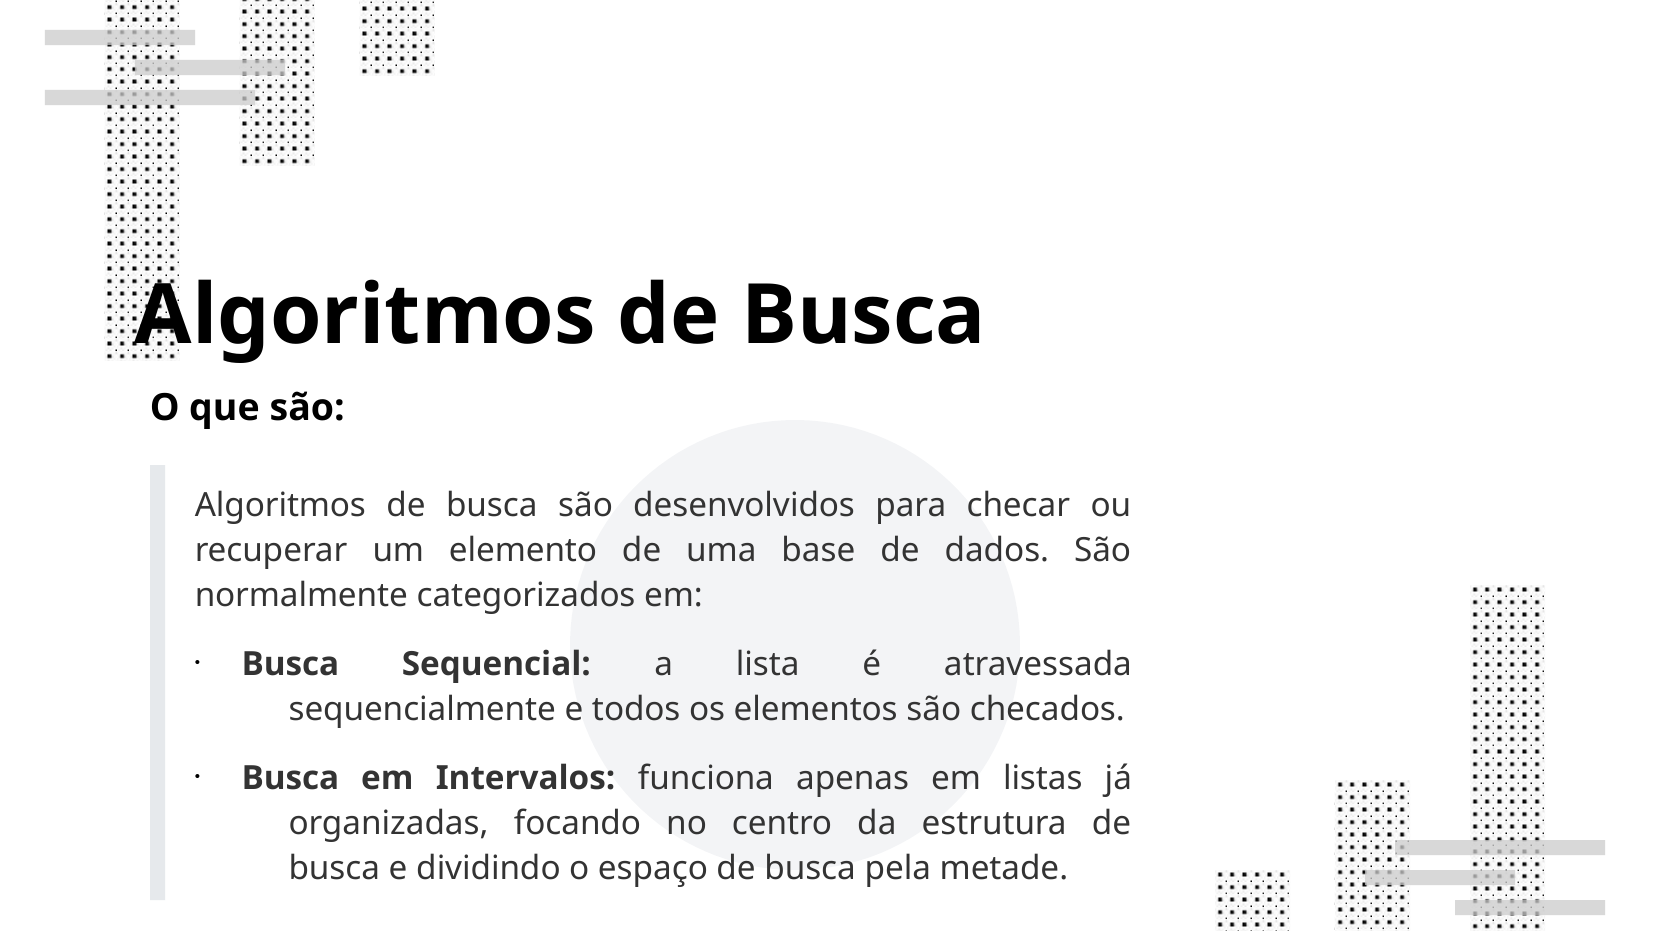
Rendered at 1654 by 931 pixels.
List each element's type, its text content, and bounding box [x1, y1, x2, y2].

text_box [150, 465, 166, 901]
text_box Algoritmos de busca são desenvolvidos para checar ou recuperar um elemento de uma base de dados. São normalmente categorizados em: Busca Sequencial: a lista é atravessada sequencialmente e todos os elementos são checados. Busca em Intervalos: funciona apenas em listas já organizadas, focando no centro da estrutura de busca e dividindo o espaço de busca pela metade. [180, 473, 1148, 921]
text_box O que são: [135, 372, 526, 490]
text_box Algoritmos de Busca [120, 246, 1501, 489]
